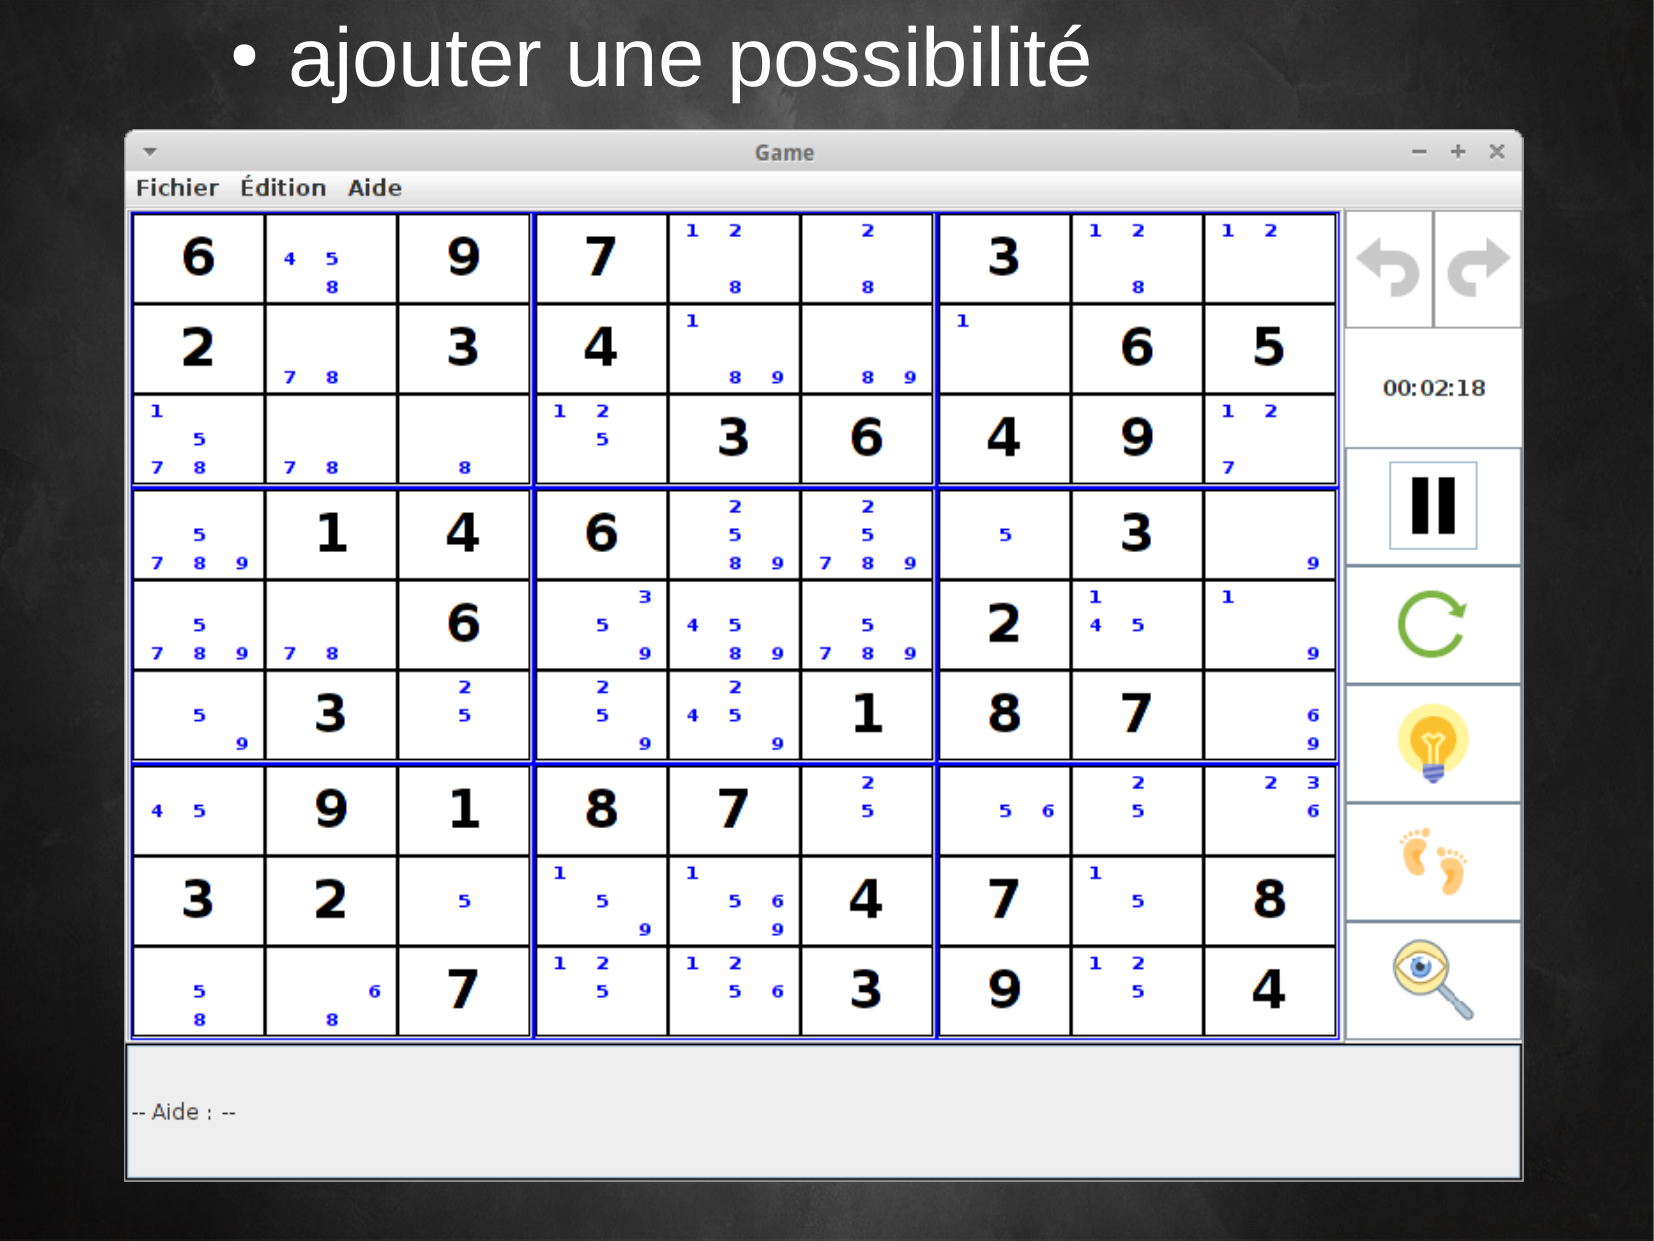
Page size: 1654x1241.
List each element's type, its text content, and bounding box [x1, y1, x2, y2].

picture [0, 0, 1654, 1241]
title ajouter une possibilité [106, 0, 1241, 152]
